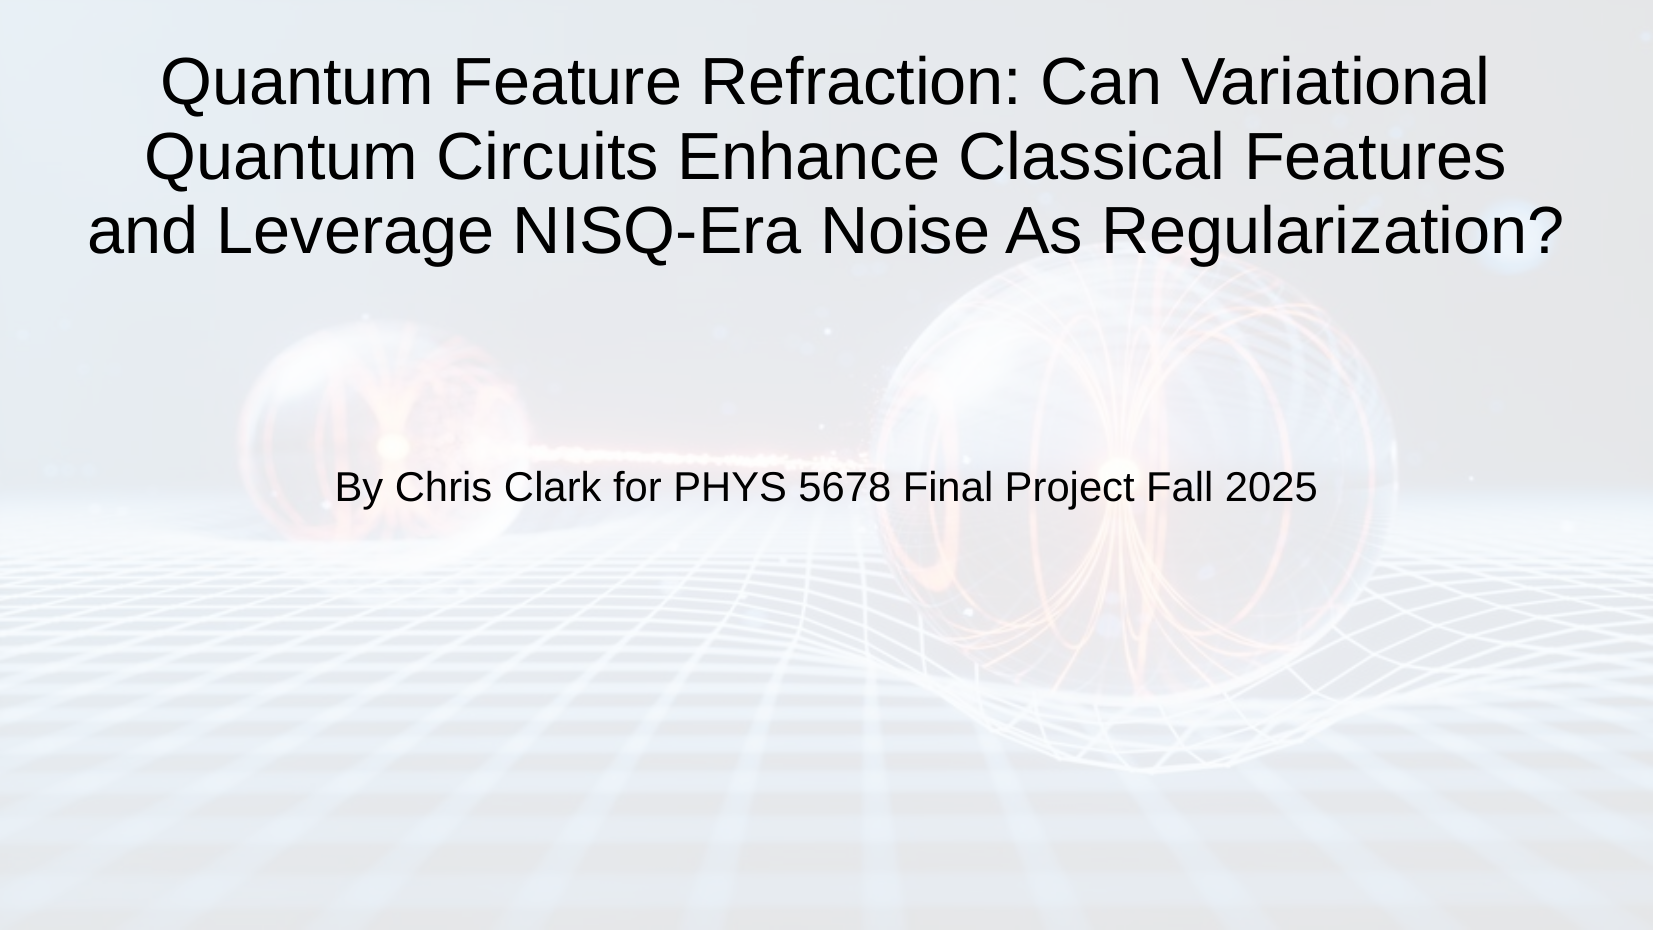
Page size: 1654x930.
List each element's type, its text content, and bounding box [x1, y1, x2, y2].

subtitle By Chris Clark for PHYS 5678 Final Project Fall 2025 [82, 217, 1571, 757]
title Quantum Feature Refraction: Can Variational Quantum Circuits Enhance Classical Features and Leverage NISQ-Era Noise As Regularization? [82, 12, 1571, 217]
